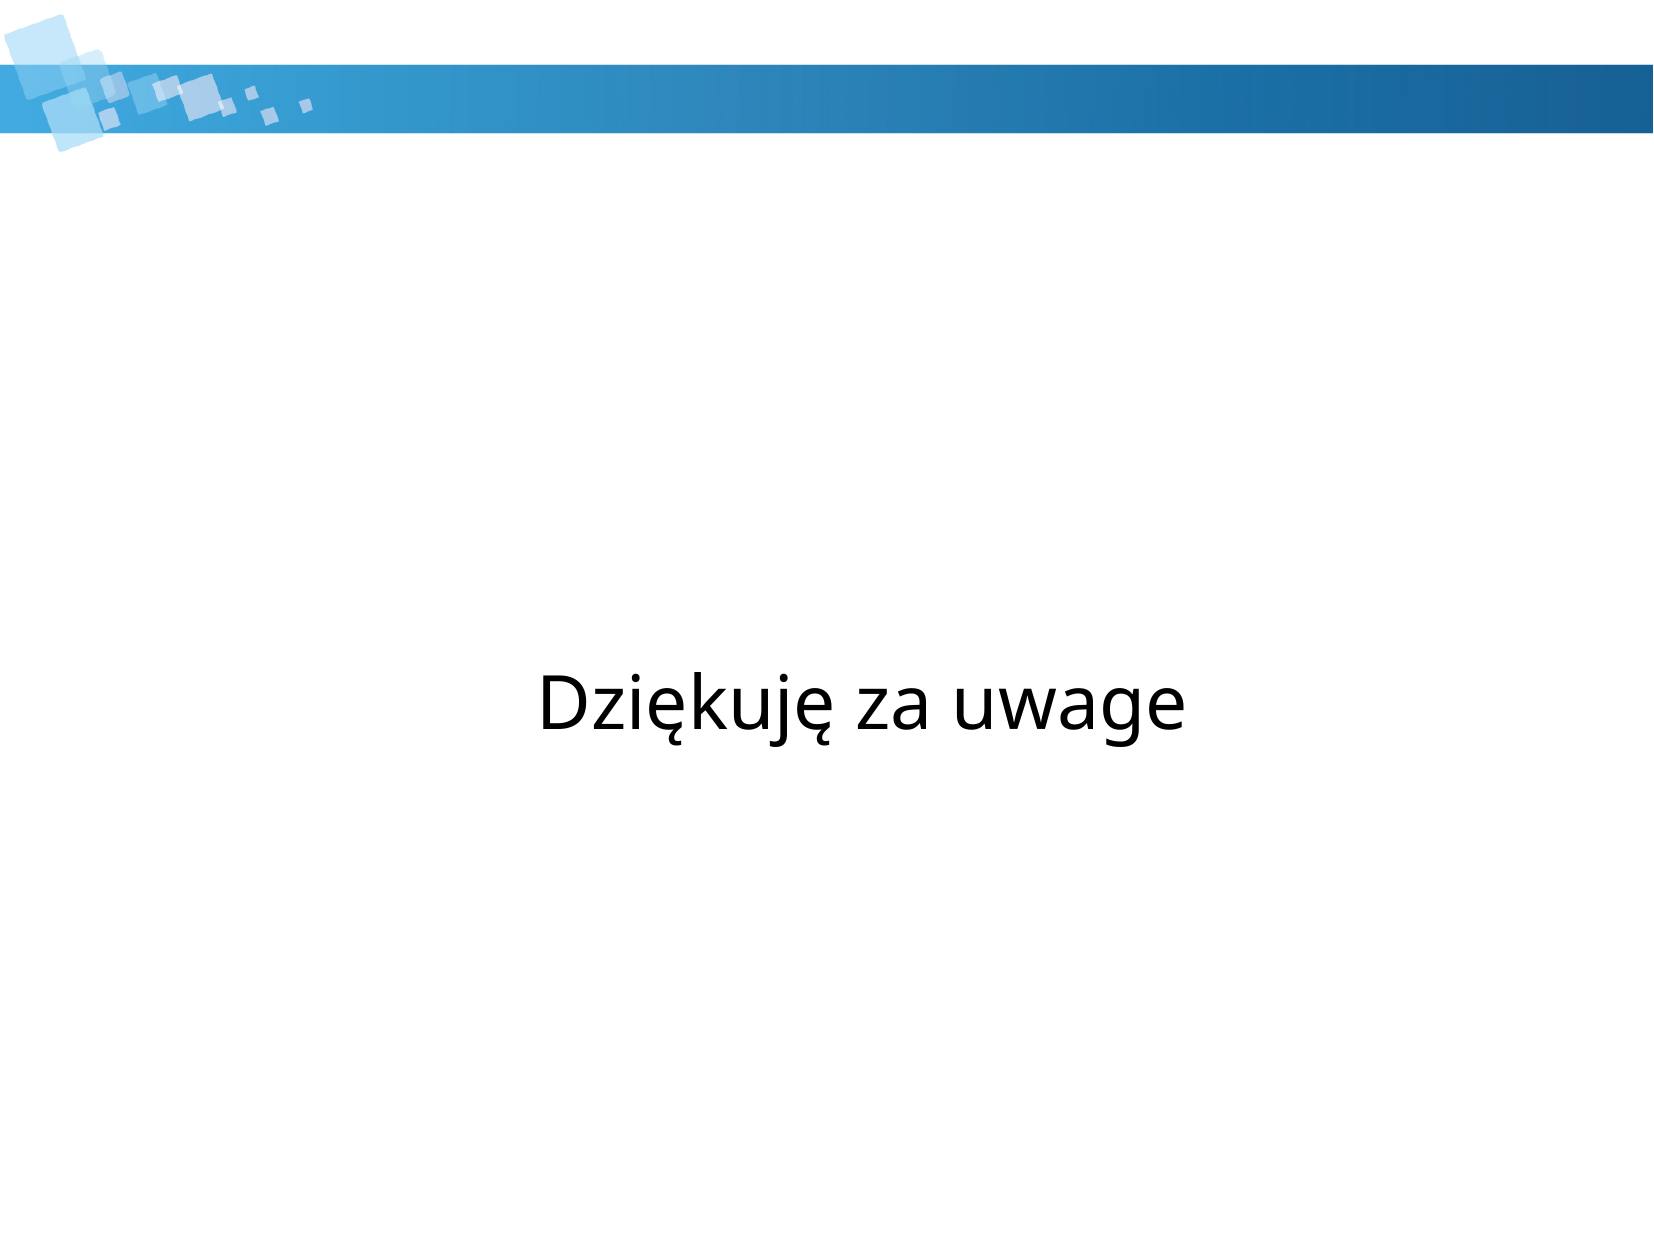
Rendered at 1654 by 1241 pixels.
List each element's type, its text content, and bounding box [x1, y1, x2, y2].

list Dziękuję za uwage [82, 372, 1571, 983]
picture [0, 0, 1653, 1238]
